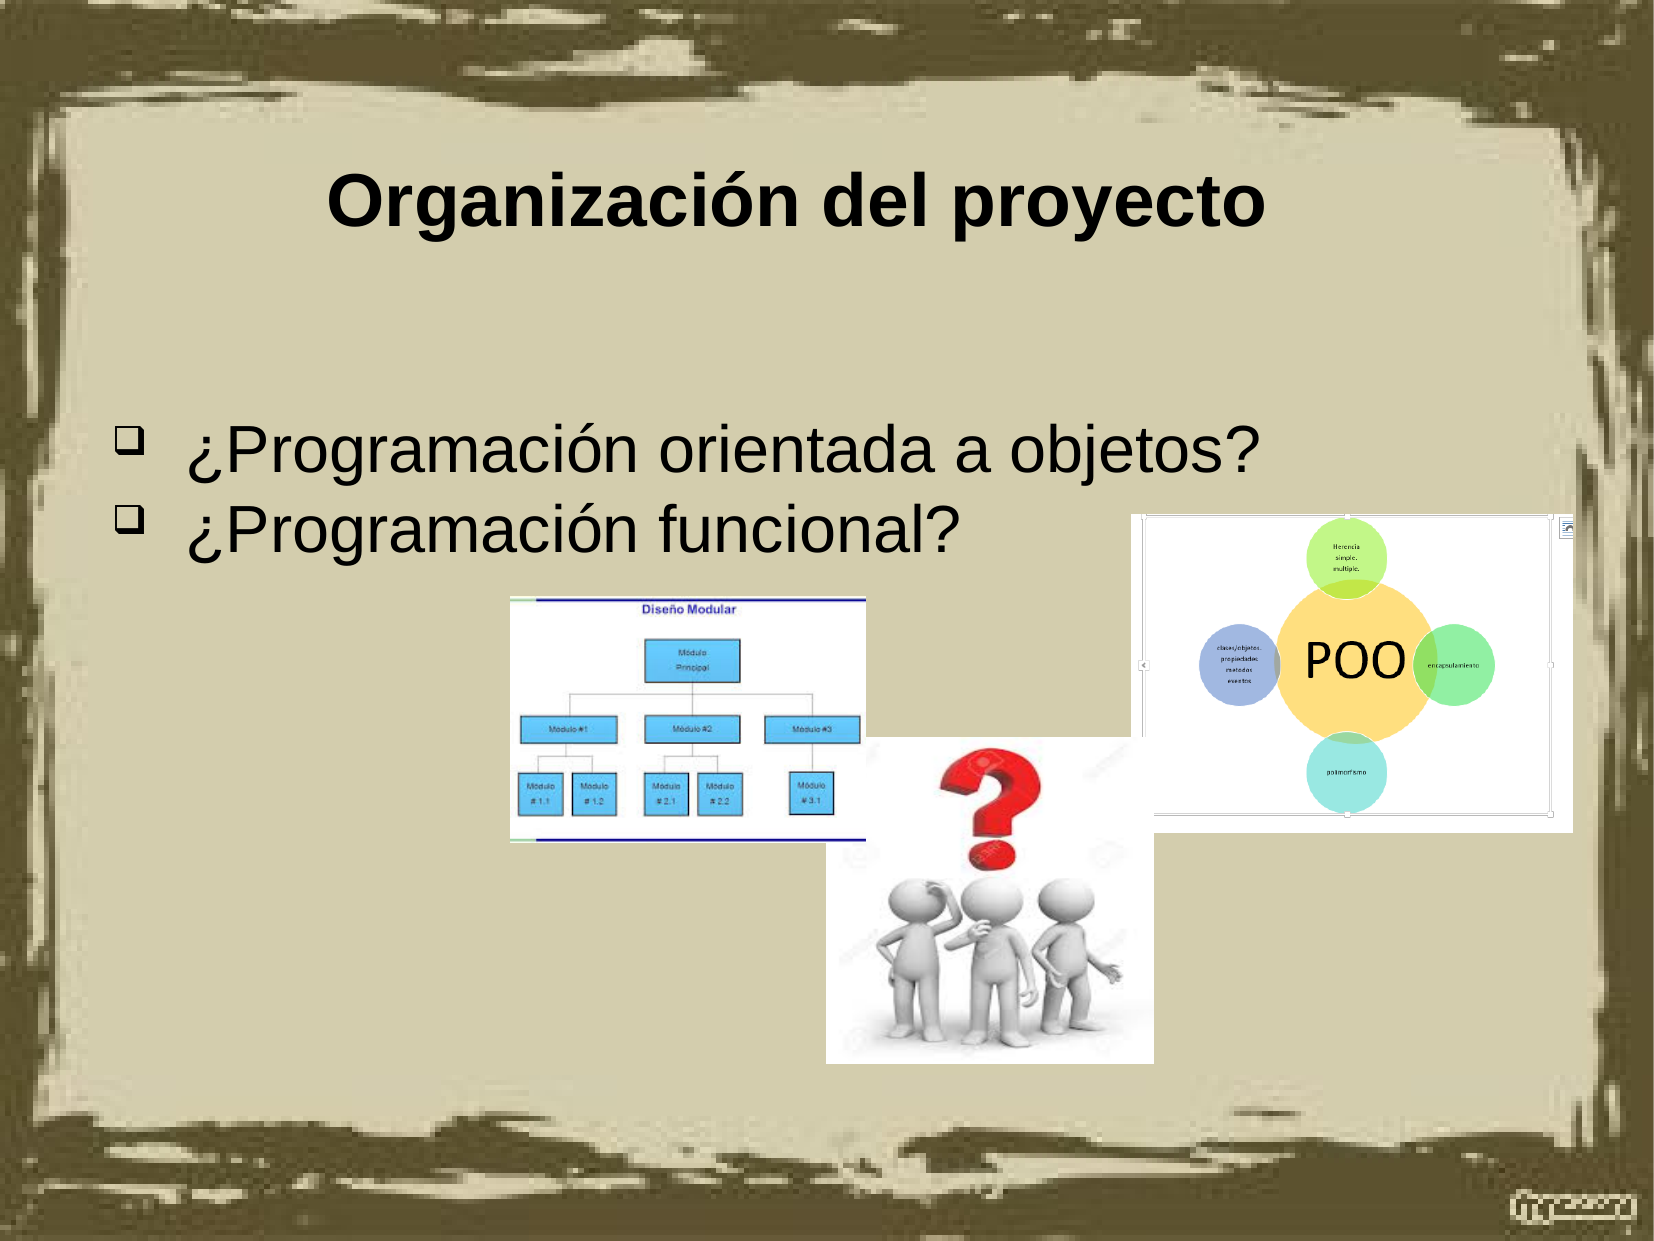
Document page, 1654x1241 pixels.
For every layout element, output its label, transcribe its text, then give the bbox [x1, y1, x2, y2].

text_box Organización del proyecto [53, 92, 1542, 300]
picture [0, 0, 1654, 1241]
text_box ¿Programación orientada a objetos? ¿Programación funcional? [111, 315, 1601, 1035]
